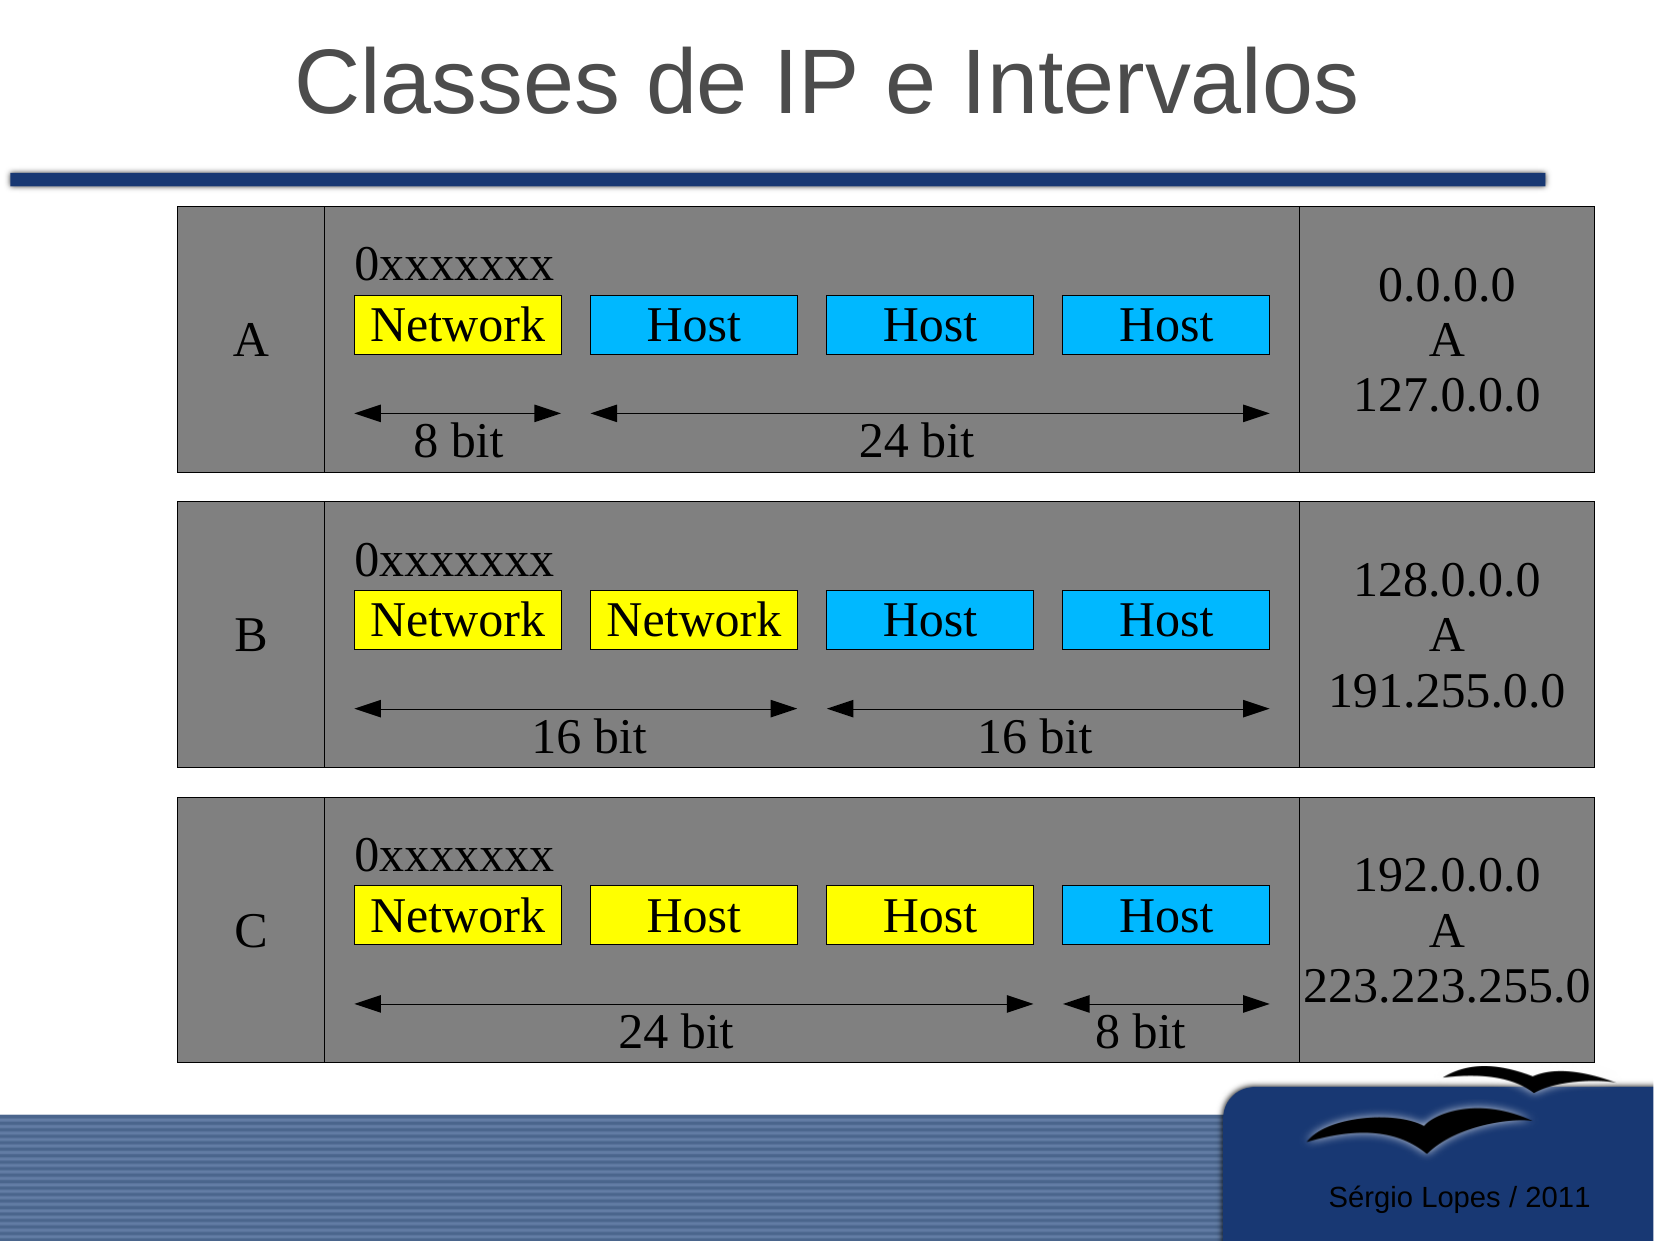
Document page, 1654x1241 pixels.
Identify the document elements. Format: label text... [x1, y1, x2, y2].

text_box A [177, 206, 325, 473]
text_box 192.0.0.0 A 223.223.255.0 [1299, 797, 1595, 1063]
text_box Host [590, 885, 798, 945]
text_box Network [354, 885, 562, 945]
text_box 8 bit [413, 413, 504, 469]
text_box 24 bit [859, 413, 975, 469]
text_box 24 bit [618, 1003, 734, 1060]
text_box 0.0.0.0 A 127.0.0.0 [1299, 206, 1595, 473]
text_box 16 bit [531, 708, 647, 764]
text_box B [177, 501, 325, 768]
text_box 0xxxxxxx [354, 826, 555, 883]
text_box Network [590, 590, 798, 650]
text_box Host [1062, 590, 1270, 650]
text_box Host [590, 295, 798, 355]
text_box [325, 797, 1299, 1063]
text_box Host [1062, 295, 1270, 355]
text_box Host [826, 295, 1034, 355]
text_box [325, 206, 1299, 473]
text_box Network [354, 295, 562, 355]
text_box Network [354, 590, 562, 650]
title Classes de IP e Intervalos [121, 0, 1534, 164]
text_box [325, 501, 1299, 768]
text_box 128.0.0.0 A 191.255.0.0 [1299, 501, 1595, 768]
text_box Host [826, 885, 1034, 945]
text_box 16 bit [977, 708, 1093, 764]
text_box Host [1062, 885, 1270, 945]
picture [0, 0, 1654, 1241]
text_box Host [826, 590, 1034, 650]
text_box 0xxxxxxx [354, 236, 555, 292]
text_box Sérgio Lopes / 2011 [1328, 1181, 1588, 1214]
text_box 0xxxxxxx [354, 531, 555, 587]
text_box 8 bit [1095, 1003, 1186, 1060]
text_box C [177, 797, 325, 1063]
